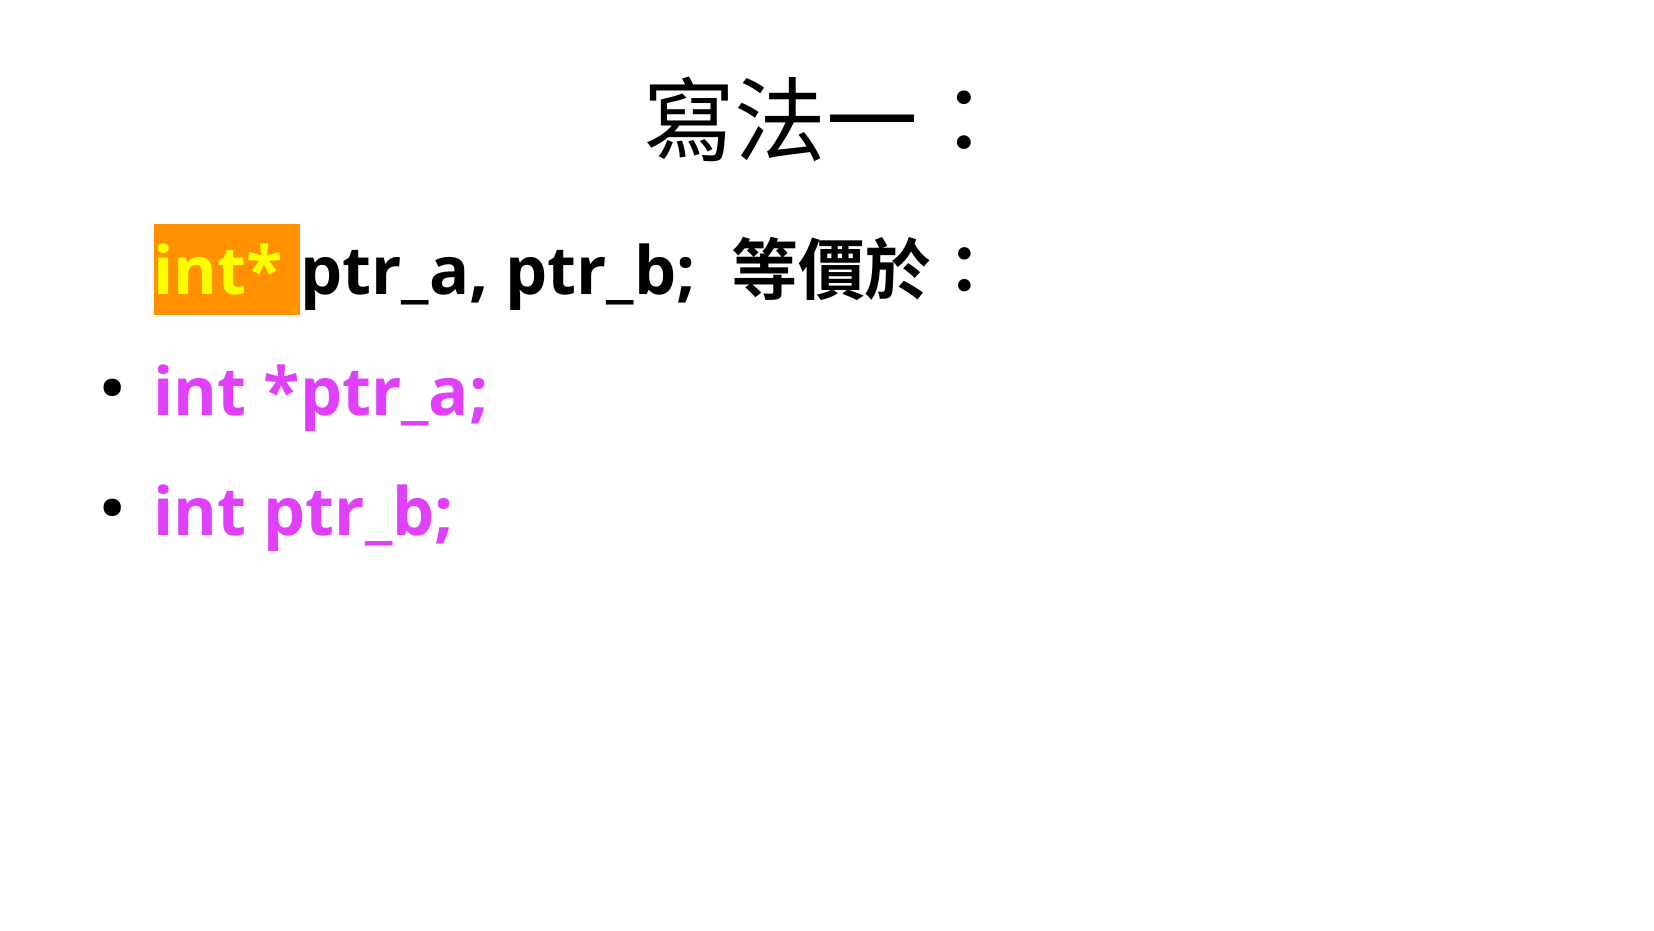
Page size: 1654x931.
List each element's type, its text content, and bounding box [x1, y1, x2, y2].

title 寫法一： [82, 37, 1571, 193]
list int* ptr_a, ptr_b; 等價於： int *ptr_a; int ptr_b; [82, 217, 1571, 758]
